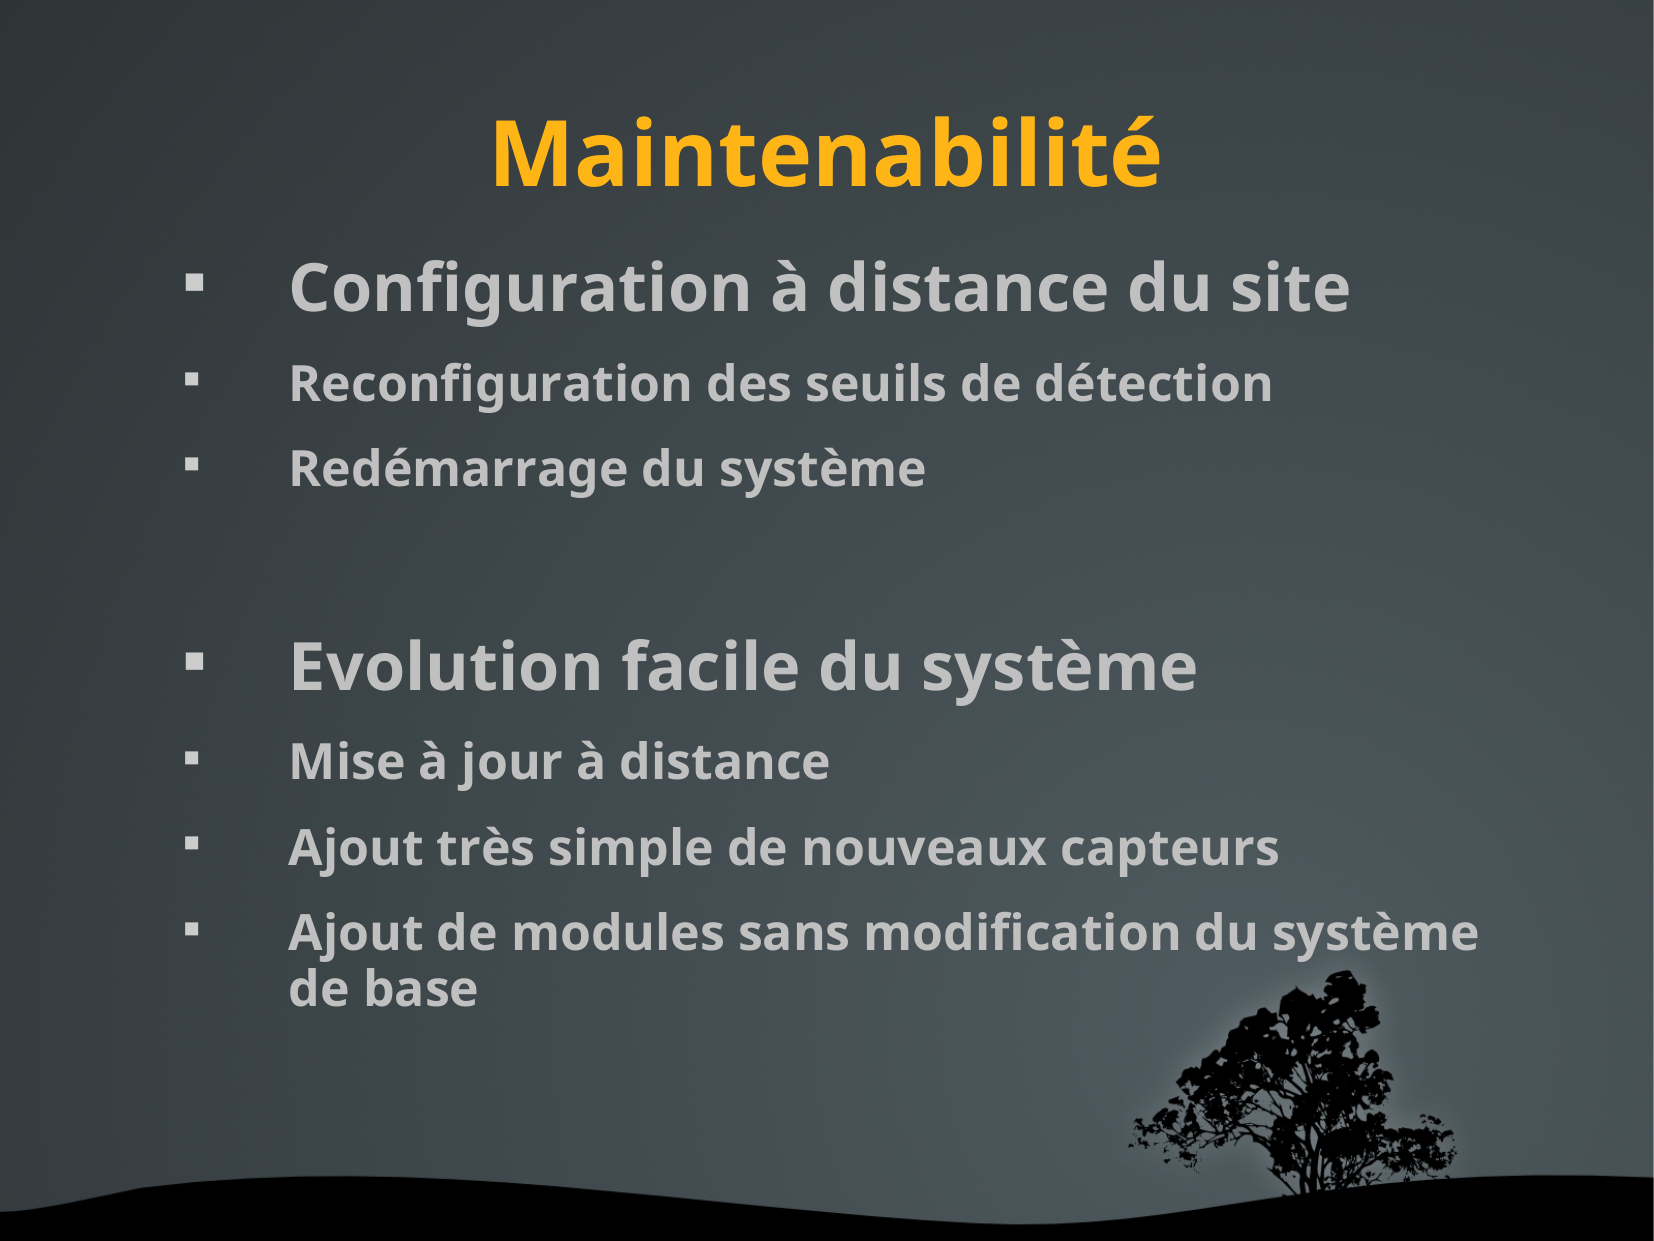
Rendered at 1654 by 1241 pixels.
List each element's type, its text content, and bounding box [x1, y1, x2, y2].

text_box Configuration à distance du site Reconfiguration des seuils de détection Redémarrage du système Evolution facile du système Mise à jour à distance Ajout très simple de nouveaux capteurs Ajout de modules sans modification du système de base [147, 247, 1542, 1107]
picture [0, 0, 1654, 1241]
title Maintenabilité [82, 49, 1571, 257]
